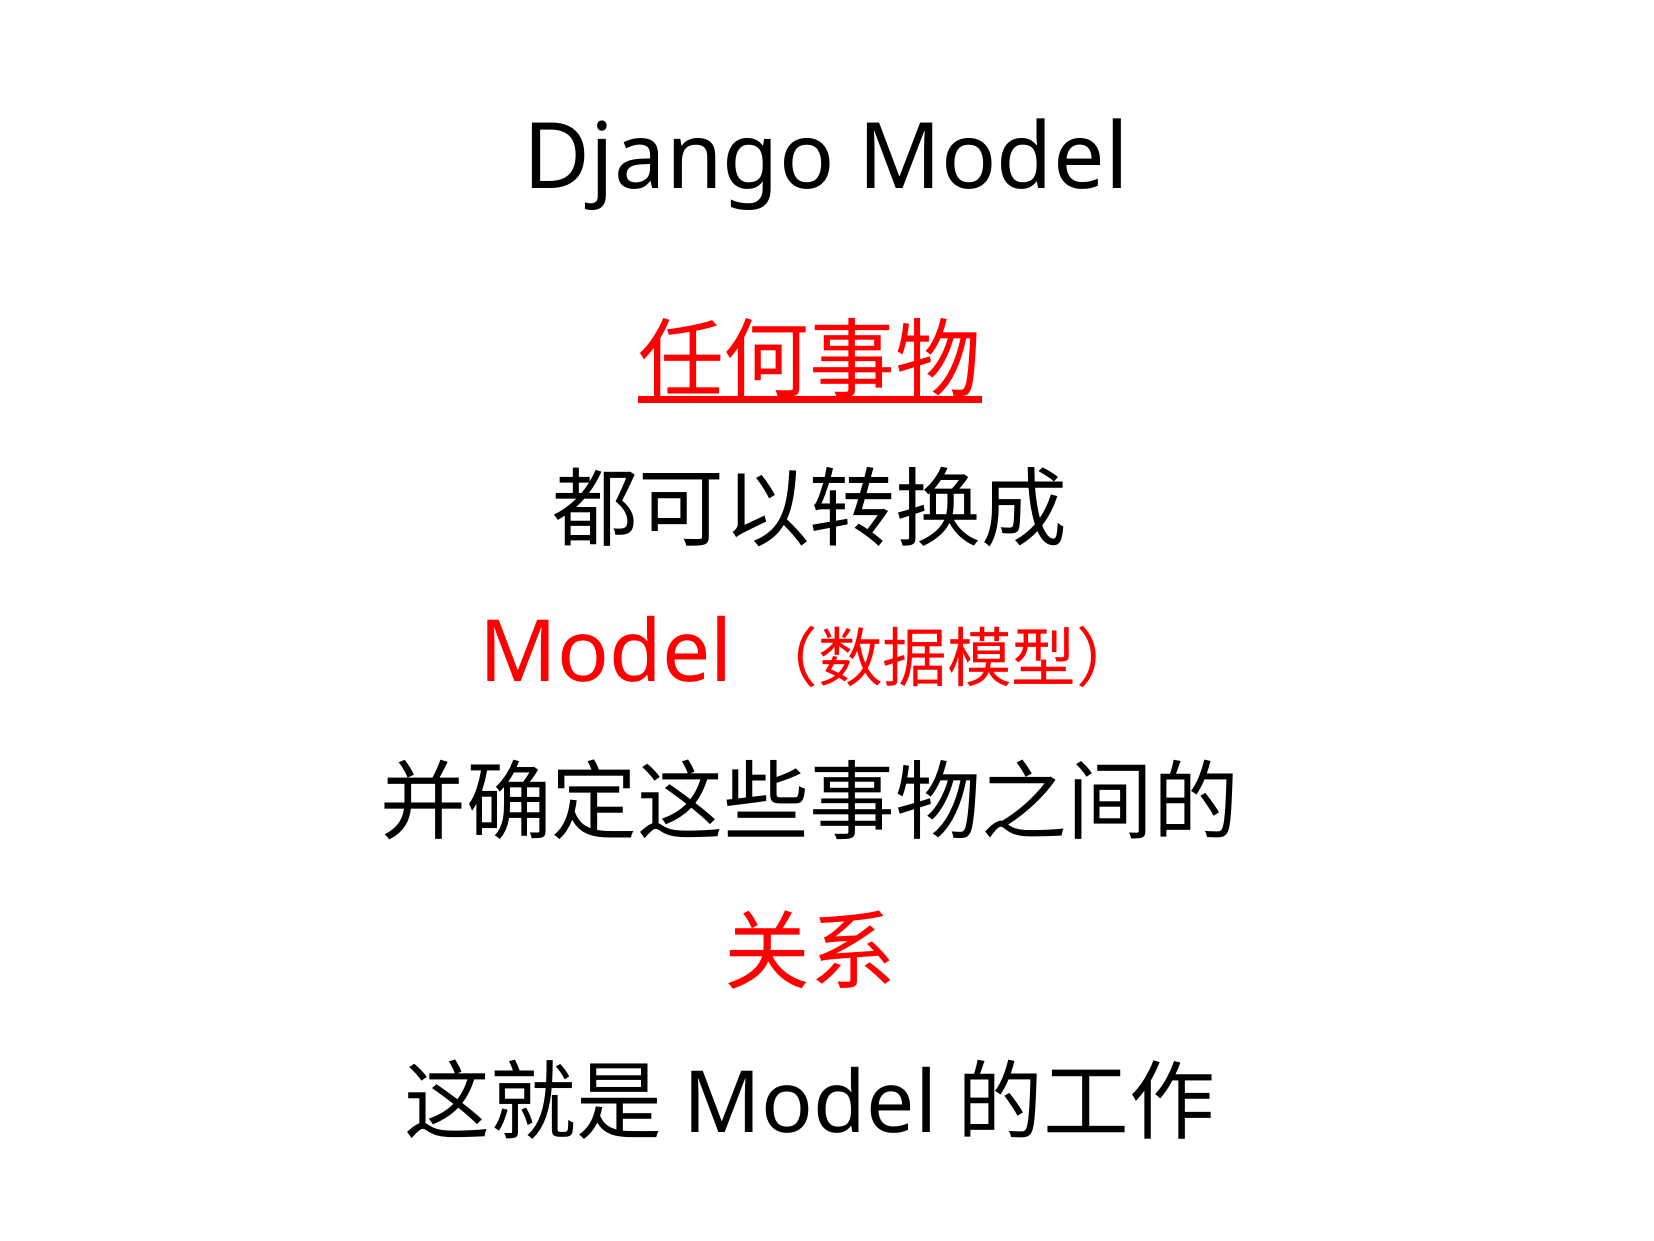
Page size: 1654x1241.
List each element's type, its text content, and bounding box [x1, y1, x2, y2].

list 任何事物 都可以转换成 Model（数据模型） 并确定这些事物之间的 关系 这就是Model的工作 [82, 290, 1538, 1158]
title Django Model [82, 49, 1571, 257]
